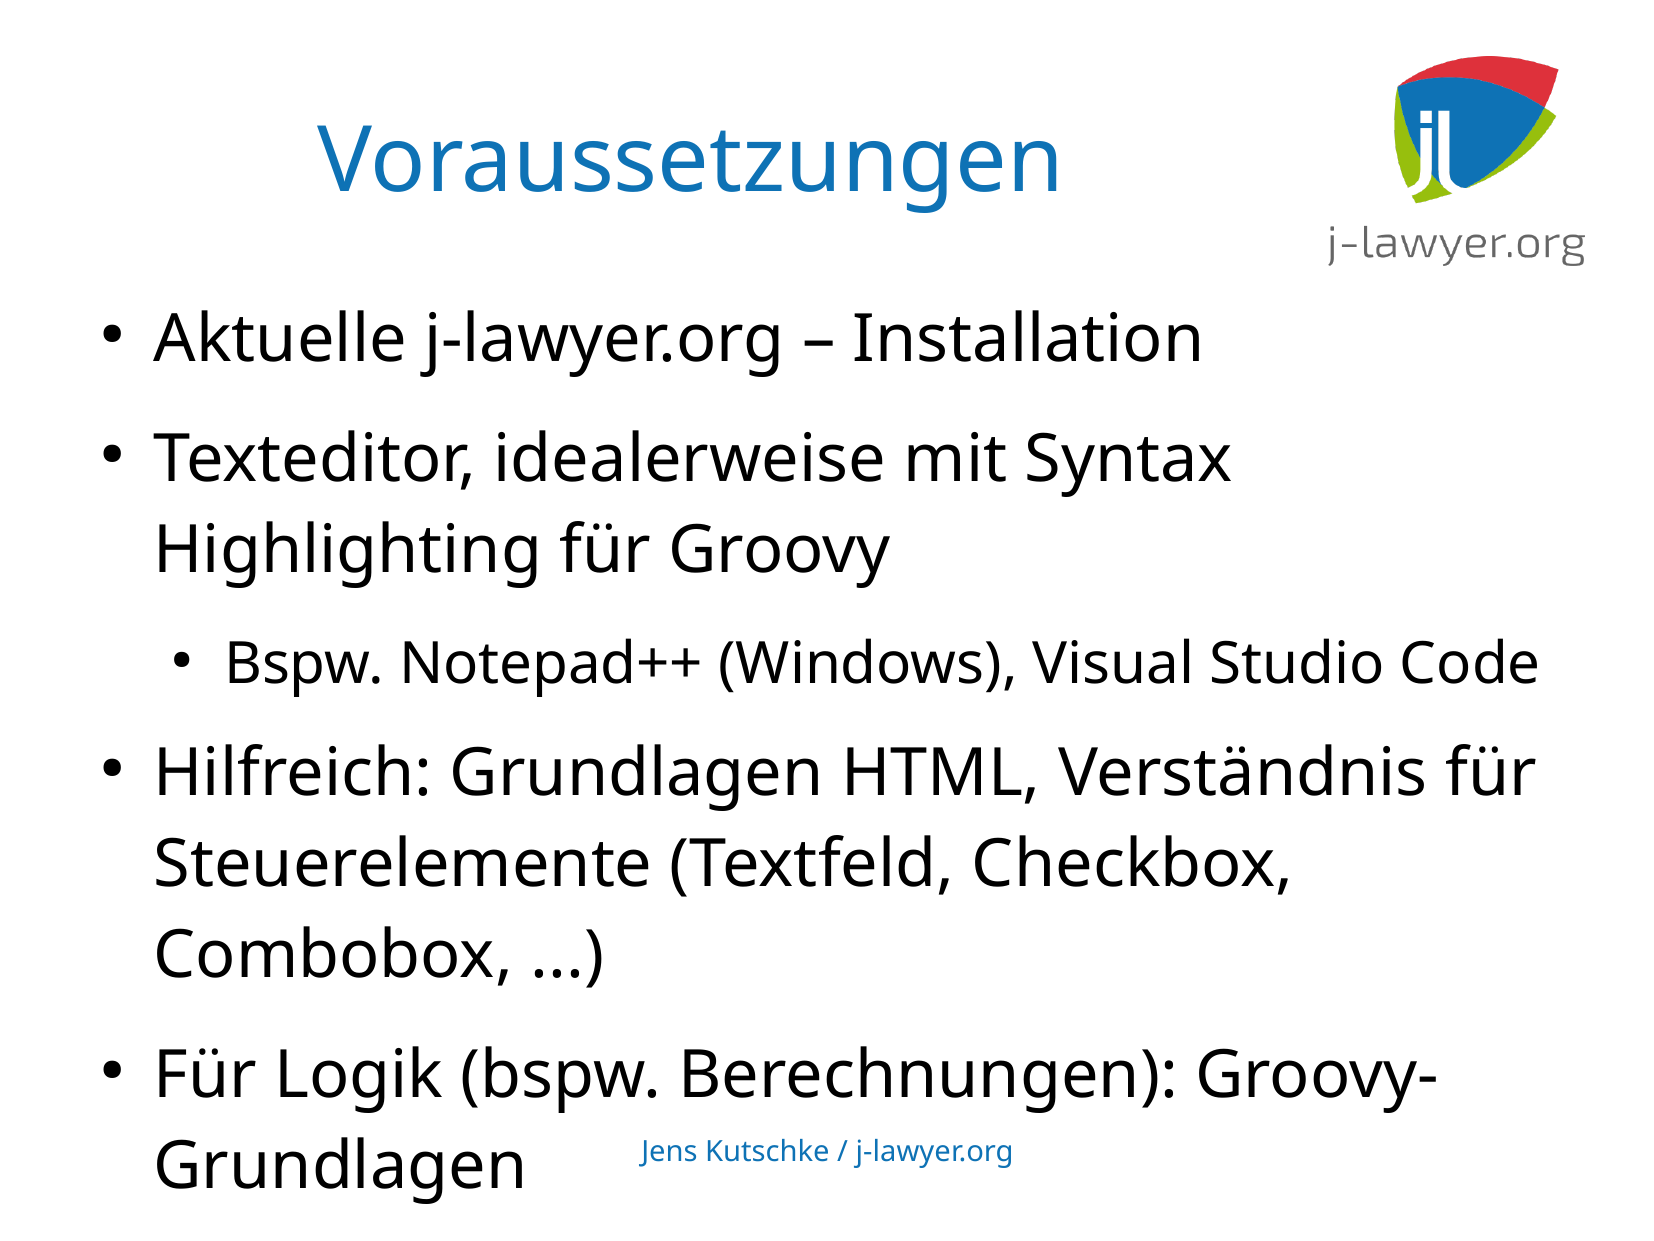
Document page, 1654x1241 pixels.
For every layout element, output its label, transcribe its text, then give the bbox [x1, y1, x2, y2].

picture [1328, 56, 1585, 266]
list Aktuelle j-lawyer.org – Installation Texteditor, idealerweise mit Syntax Highlighting für Groovy Bspw. Notepad++ (Windows), Visual Studio Code Hilfreich: Grundlagen HTML, Verständnis für Steuerelemente (Textfeld, Checkbox, Combobox, ...) Für Logik (bspw. Berechnungen): Groovy-Grundlagen [82, 290, 1571, 1115]
title Voraussetzungen [82, 52, 1300, 260]
